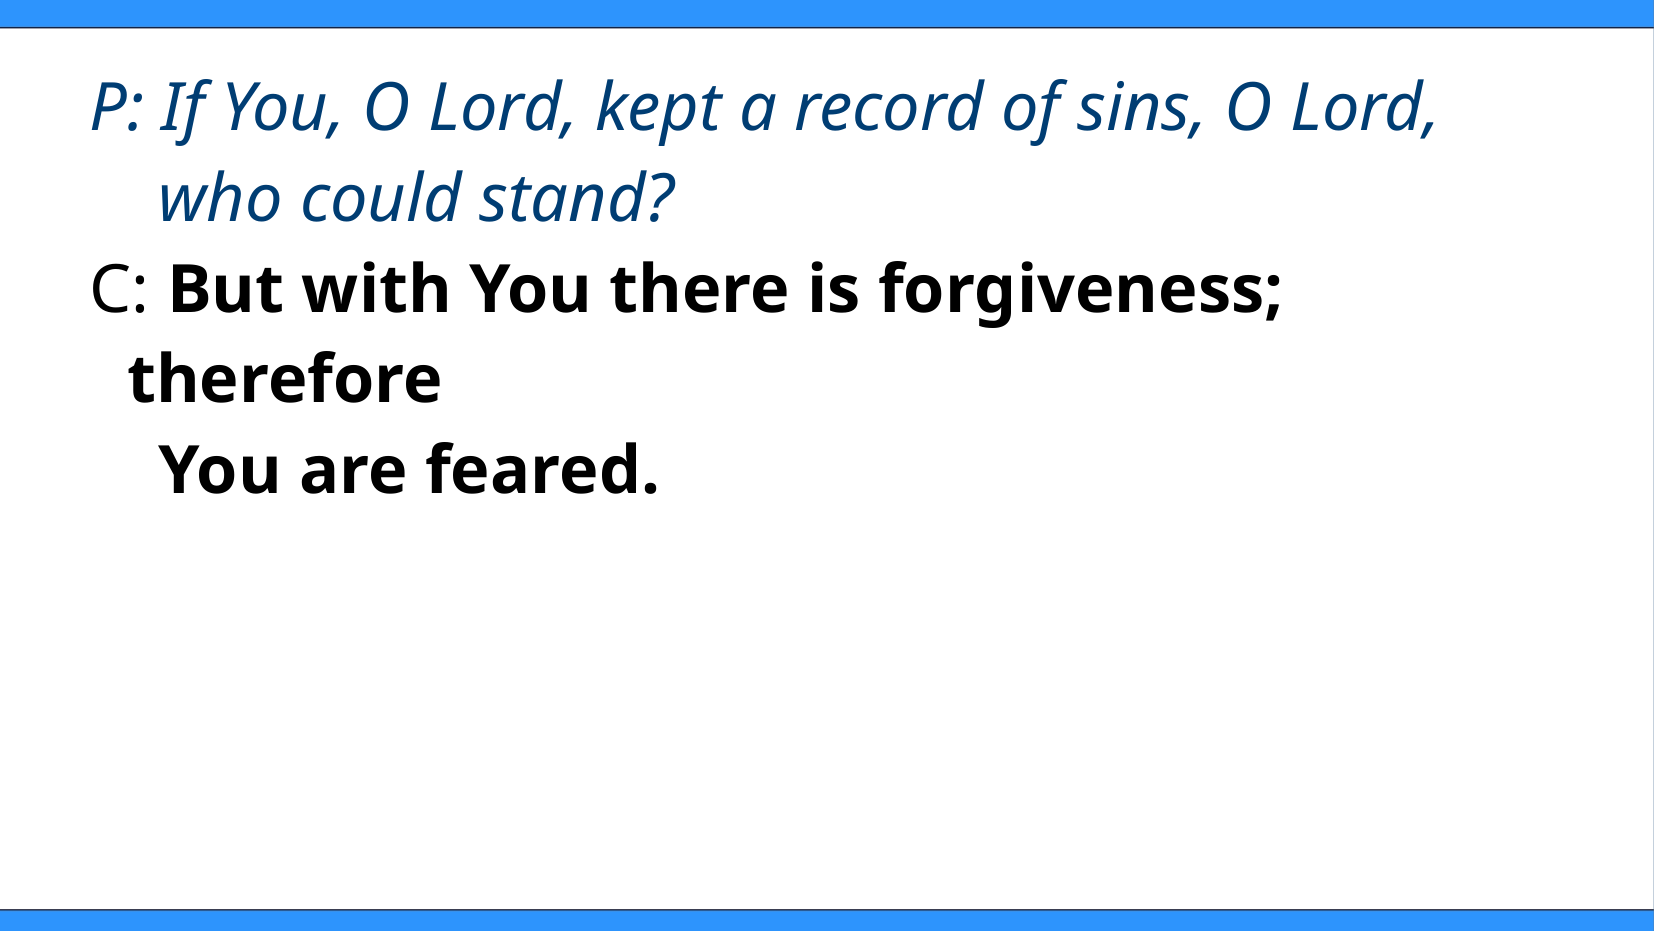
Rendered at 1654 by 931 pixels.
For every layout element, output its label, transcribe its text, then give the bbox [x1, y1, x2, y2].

picture [0, 0, 1654, 931]
text_box P: If You, O Lord, kept a record of sins, O Lord, who could stand? C: But with You there is forgiveness; therefore You are feared. [75, 52, 1576, 466]
